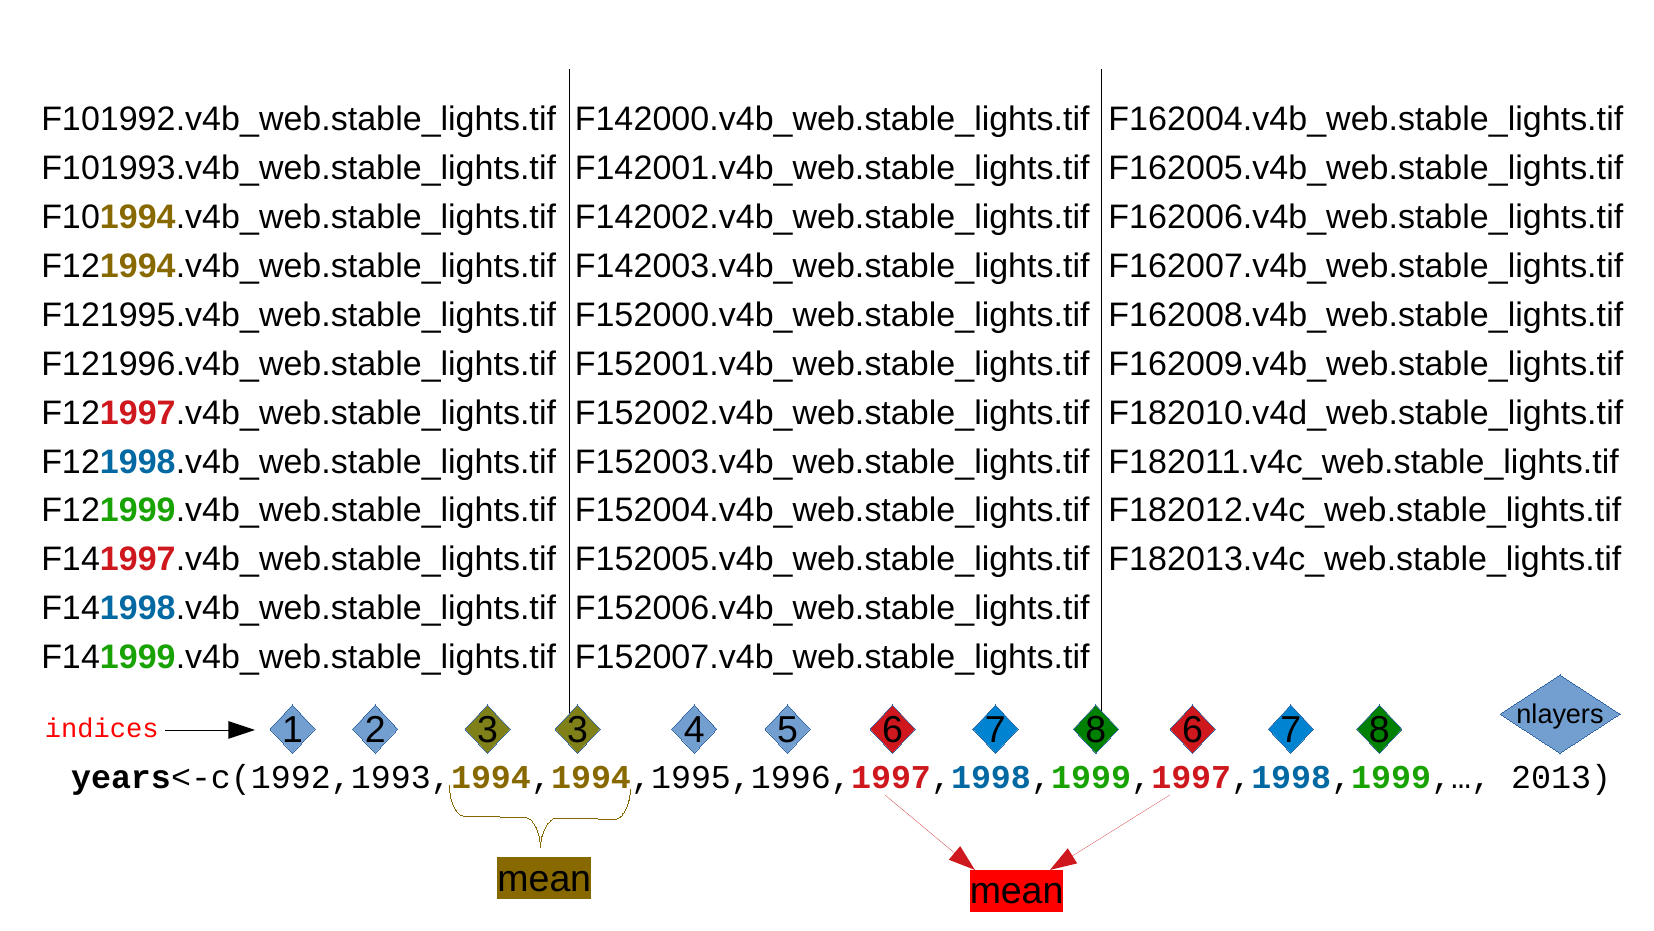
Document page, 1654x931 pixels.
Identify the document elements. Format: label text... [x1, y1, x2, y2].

text_box nlayers [1500, 674, 1621, 754]
text_box 4 [671, 704, 717, 754]
text_box 8 [1073, 704, 1119, 754]
text_box mean [482, 849, 606, 907]
text_box indices [30, 707, 181, 766]
text_box 7 [1268, 704, 1314, 754]
text_box 1 [270, 704, 316, 754]
text_box 2 [352, 704, 398, 754]
list F101992.v4b_web.stable_lights.tif F142000.v4b_web.stable_lights.tif F162004.v4b_web.stable_lights.tif F101993.v4b_web.stable_lights.tif F142001.v4b_web.stable_lights.tif F162005.v4b_web.stable_lights.tif F101994.v4b_web.stable_lights.tif F142002.v4b_web.stable_lights.tif F162006.v4b_web.stable_lights.tif F121994.v4b_web.stable_lights.tif F142003.v4b_web.stable_lights.tif F162007.v4b_web.stable_lights.tif F121995.v4b_web.stable_lights.tif F152000.v4b_web.stable_lights.tif F162008.v4b_web.stable_lights.tif F121996.v4b_web.stable_lights.tif F152001.v4b_web.stable_lights.tif F162009.v4b_web.stable_lights.tif F121997.v4b_web.stable_lights.tif F152002.v4b_web.stable_lights.tif F182010.v4d_web.stable_lights.tif F121998.v4b_web.stable_lights.tif F152003.v4b_web.stable_lights.tif F182011.v4c_web.stable_lights.tif F121999.v4b_web.stable_lights.tif F152004.v4b_web.stable_lights.tif F182012.v4c_web.stable_lights.tif F141997.v4b_web.stable_lights.tif F152005.v4b_web.stable_lights.tif F182013.v4c_web.stable_lights.tif F141998.v4b_web.stable_lights.tif F152006.v4b_web.stable_lights.tif F141999.v4b_web.stable_lights.tif F152007.v4b_web.stable_lights.tif [1102, 99, 1635, 730]
list F101992.v4b_web.stable_lights.tif F142000.v4b_web.stable_lights.tif F162004.v4b_web.stable_lights.tif F101993.v4b_web.stable_lights.tif F142001.v4b_web.stable_lights.tif F162005.v4b_web.stable_lights.tif F101994.v4b_web.stable_lights.tif F142002.v4b_web.stable_lights.tif F162006.v4b_web.stable_lights.tif F121994.v4b_web.stable_lights.tif F142003.v4b_web.stable_lights.tif F162007.v4b_web.stable_lights.tif F121995.v4b_web.stable_lights.tif F152000.v4b_web.stable_lights.tif F162008.v4b_web.stable_lights.tif F121996.v4b_web.stable_lights.tif F152001.v4b_web.stable_lights.tif F162009.v4b_web.stable_lights.tif F121997.v4b_web.stable_lights.tif F152002.v4b_web.stable_lights.tif F182010.v4d_web.stable_lights.tif F121998.v4b_web.stable_lights.tif F152003.v4b_web.stable_lights.tif F182011.v4c_web.stable_lights.tif F121999.v4b_web.stable_lights.tif F152004.v4b_web.stable_lights.tif F182012.v4c_web.stable_lights.tif F141997.v4b_web.stable_lights.tif F152005.v4b_web.stable_lights.tif F182013.v4c_web.stable_lights.tif F141998.v4b_web.stable_lights.tif F152006.v4b_web.stable_lights.tif F141999.v4b_web.stable_lights.tif F152007.v4b_web.stable_lights.tif [570, 99, 1101, 730]
text_box 3 [465, 704, 511, 754]
text_box 6 [870, 704, 916, 754]
list F101992.v4b_web.stable_lights.tif F142000.v4b_web.stable_lights.tif F162004.v4b_web.stable_lights.tif F101993.v4b_web.stable_lights.tif F142001.v4b_web.stable_lights.tif F162005.v4b_web.stable_lights.tif F101994.v4b_web.stable_lights.tif F142002.v4b_web.stable_lights.tif F162006.v4b_web.stable_lights.tif F121994.v4b_web.stable_lights.tif F142003.v4b_web.stable_lights.tif F162007.v4b_web.stable_lights.tif F121995.v4b_web.stable_lights.tif F152000.v4b_web.stable_lights.tif F162008.v4b_web.stable_lights.tif F121996.v4b_web.stable_lights.tif F152001.v4b_web.stable_lights.tif F162009.v4b_web.stable_lights.tif F121997.v4b_web.stable_lights.tif F152002.v4b_web.stable_lights.tif F182010.v4d_web.stable_lights.tif F121998.v4b_web.stable_lights.tif F152003.v4b_web.stable_lights.tif F182011.v4c_web.stable_lights.tif F121999.v4b_web.stable_lights.tif F152004.v4b_web.stable_lights.tif F182012.v4c_web.stable_lights.tif F141997.v4b_web.stable_lights.tif F152005.v4b_web.stable_lights.tif F182013.v4c_web.stable_lights.tif F141998.v4b_web.stable_lights.tif F152006.v4b_web.stable_lights.tif F141999.v4b_web.stable_lights.tif F152007.v4b_web.stable_lights.tif [14, 99, 569, 730]
text_box 5 [765, 704, 811, 754]
text_box 7 [972, 704, 1019, 754]
text_box 6 [1170, 704, 1216, 754]
text_box 8 [1356, 704, 1402, 754]
text_box mean [954, 862, 1079, 919]
text_box years<-c(1992,1993,1994,1994,1995,1996,1997,1998,1999,1997,1998,1999,…, 2013) [56, 753, 1654, 814]
text_box 3 [555, 704, 601, 754]
